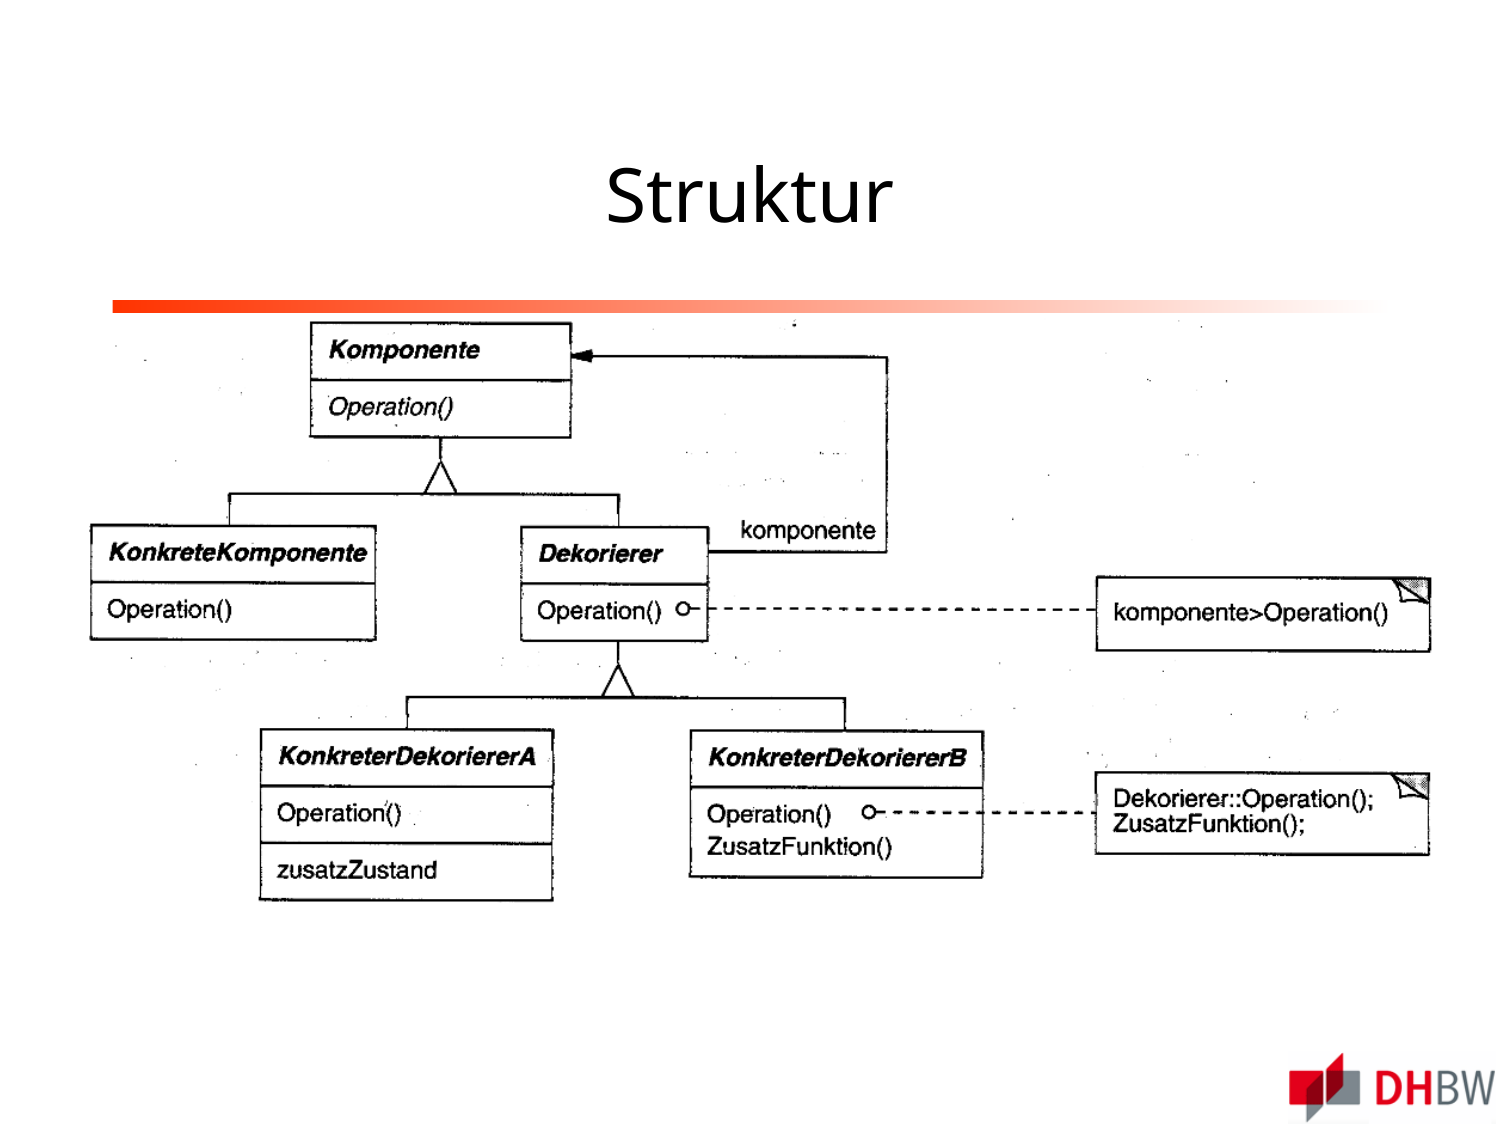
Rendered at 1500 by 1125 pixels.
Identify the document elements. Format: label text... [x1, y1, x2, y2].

title Struktur [112, 99, 1388, 288]
picture [1288, 1051, 1496, 1124]
picture [88, 318, 1435, 910]
